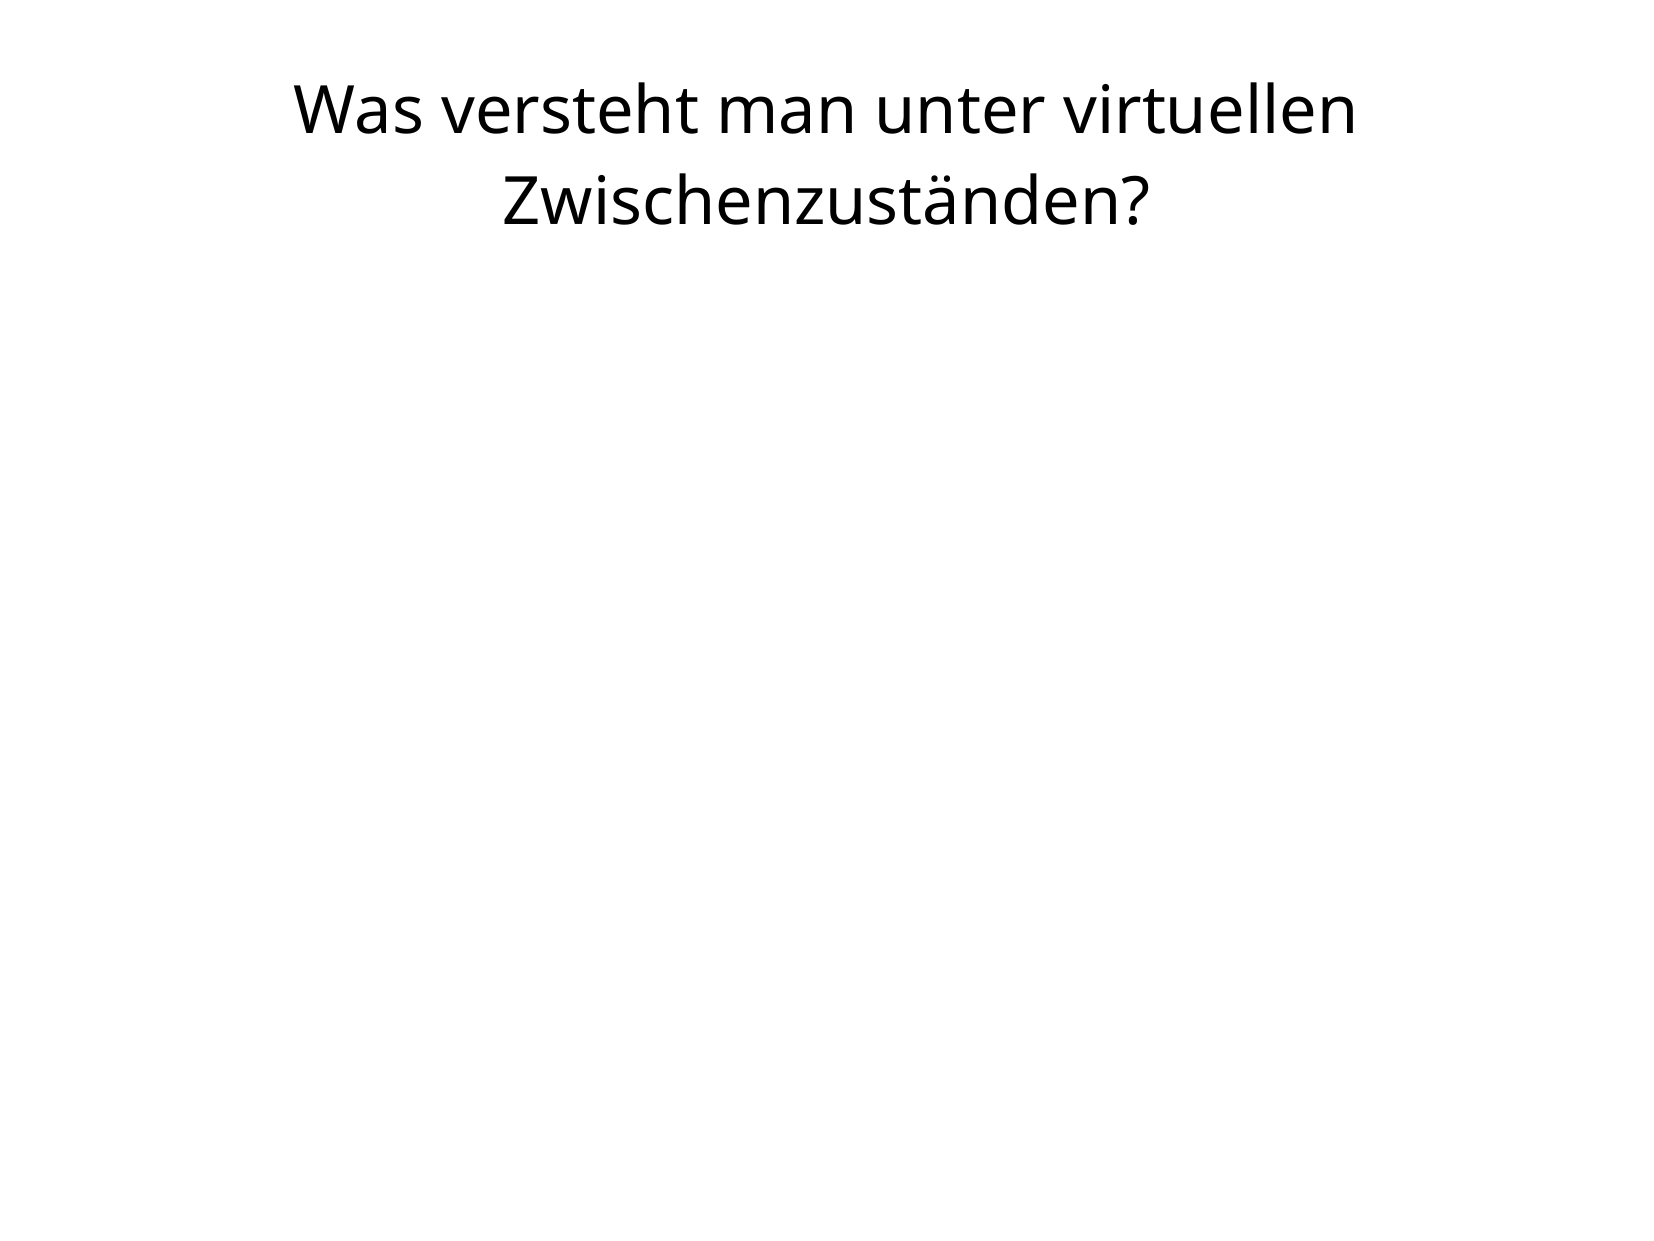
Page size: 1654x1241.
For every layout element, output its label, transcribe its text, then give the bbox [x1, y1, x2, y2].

title Was versteht man unter virtuellen Zwischenzuständen? [82, 49, 1571, 257]
